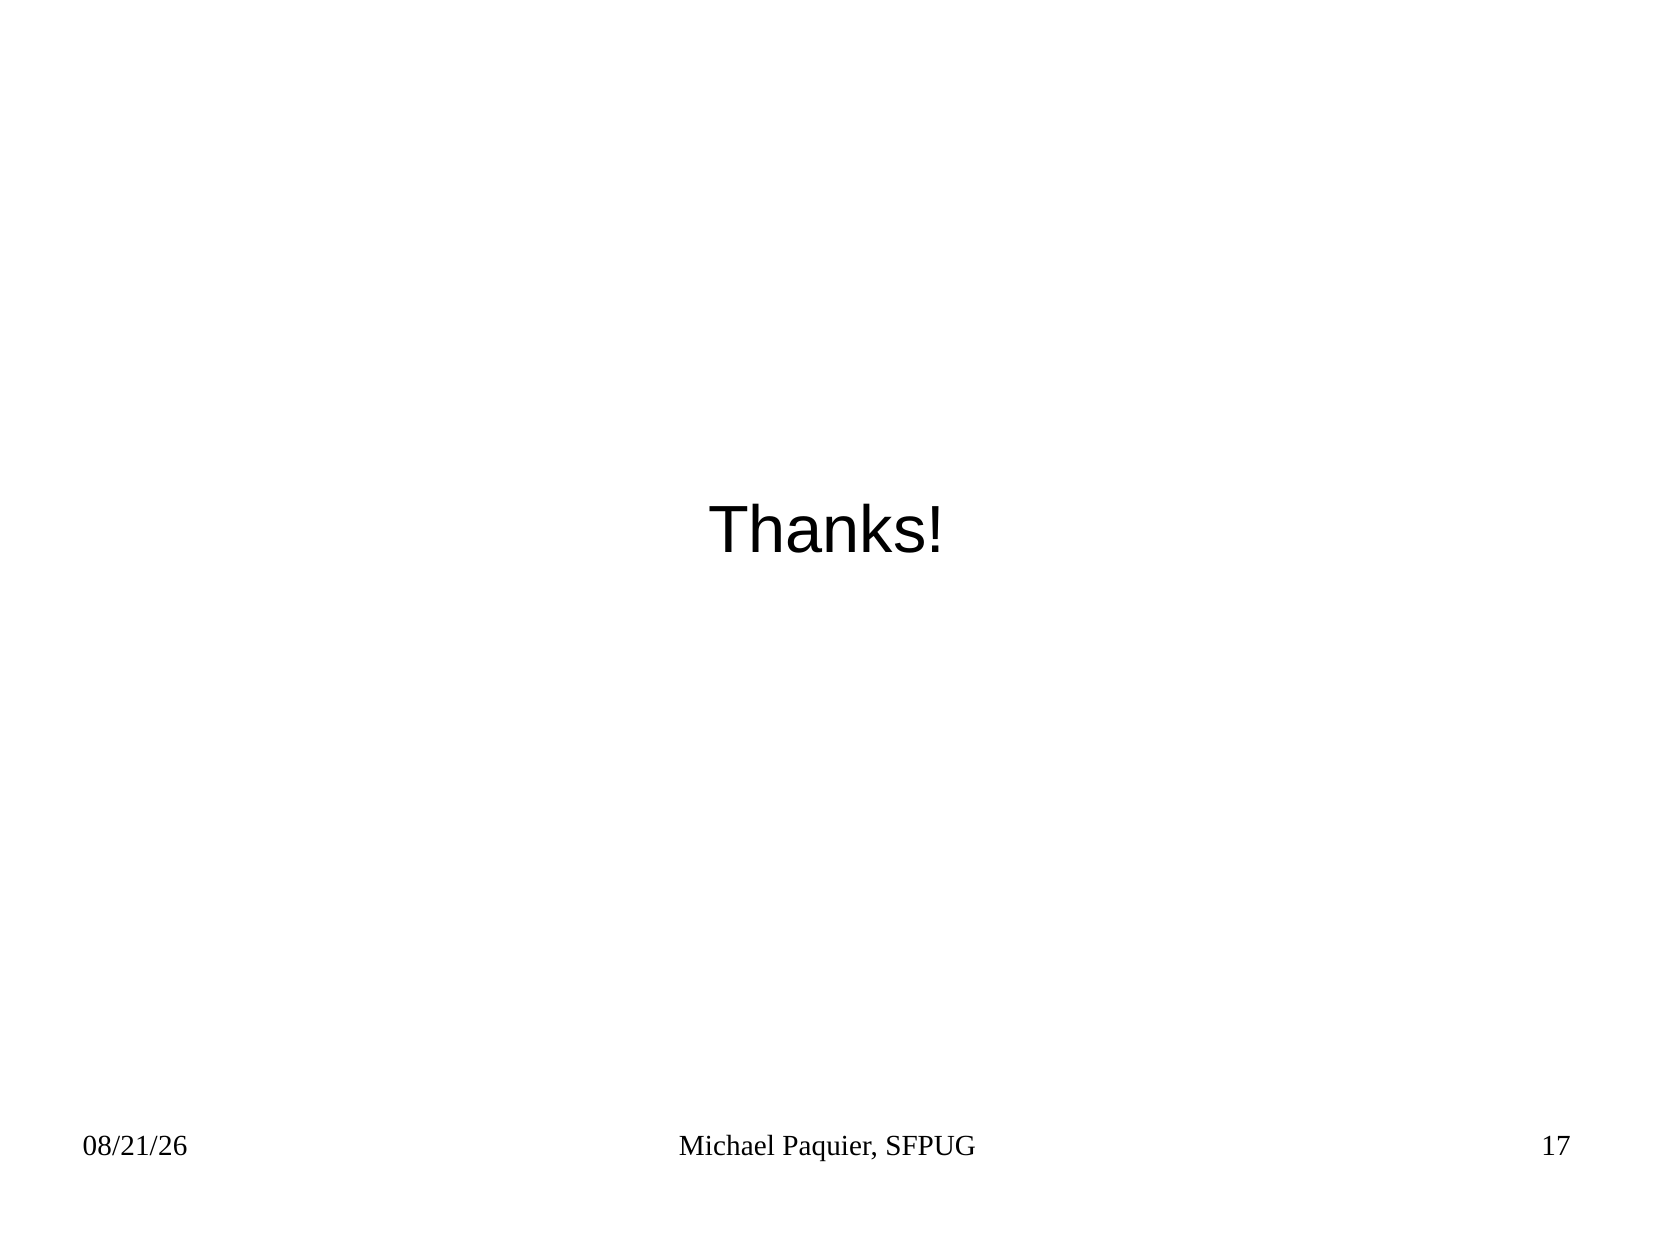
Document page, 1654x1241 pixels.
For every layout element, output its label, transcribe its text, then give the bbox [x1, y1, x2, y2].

subtitle Thanks! [82, 49, 1571, 1010]
